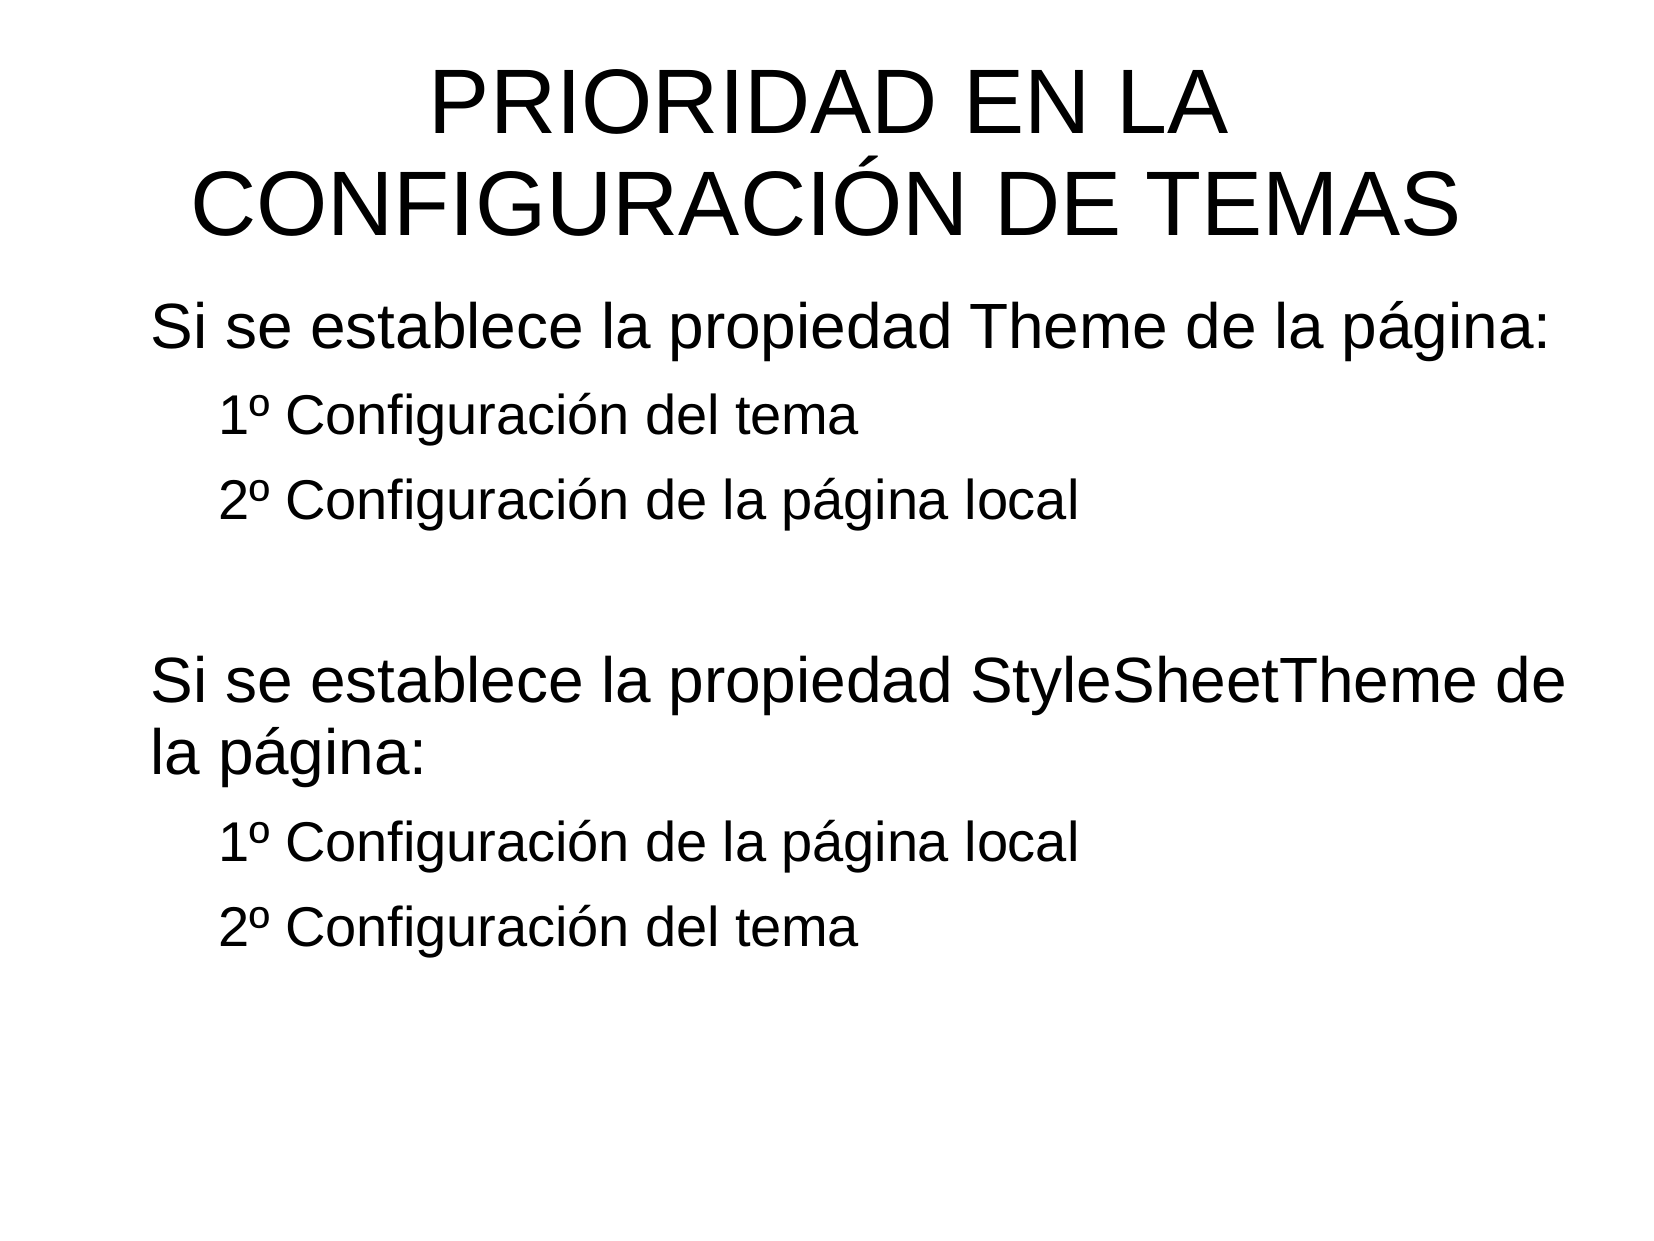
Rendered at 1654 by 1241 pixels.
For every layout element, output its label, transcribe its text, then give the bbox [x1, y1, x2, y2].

title PRIORIDAD EN LA CONFIGURACIÓN DE TEMAS [82, 49, 1571, 257]
list Si se establece la propiedad Theme de la página: 1º Configuración del tema 2º Configuración de la página local Si se establece la propiedad StyleSheetTheme de la página: 1º Configuración de la página local 2º Configuración del tema [82, 290, 1571, 1010]
